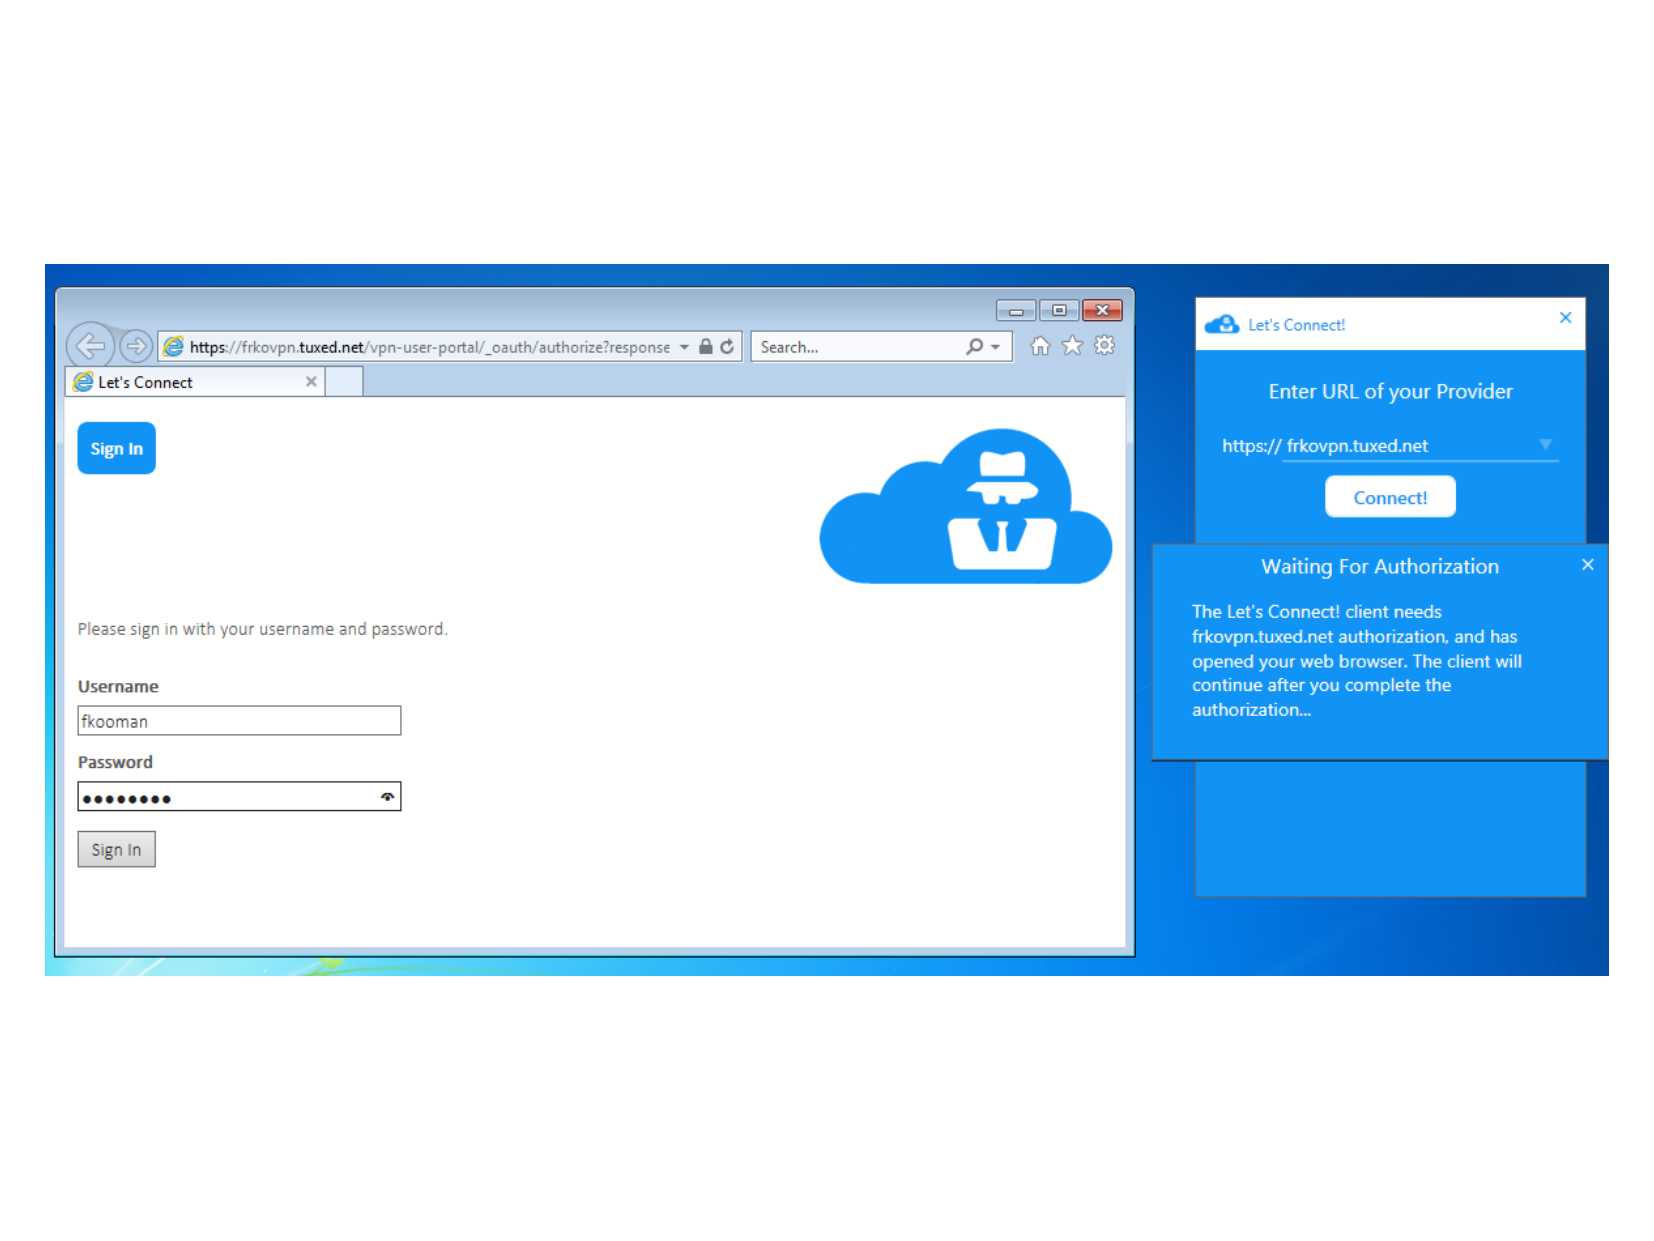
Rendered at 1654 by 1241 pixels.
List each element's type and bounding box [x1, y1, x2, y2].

picture [45, 264, 1609, 977]
